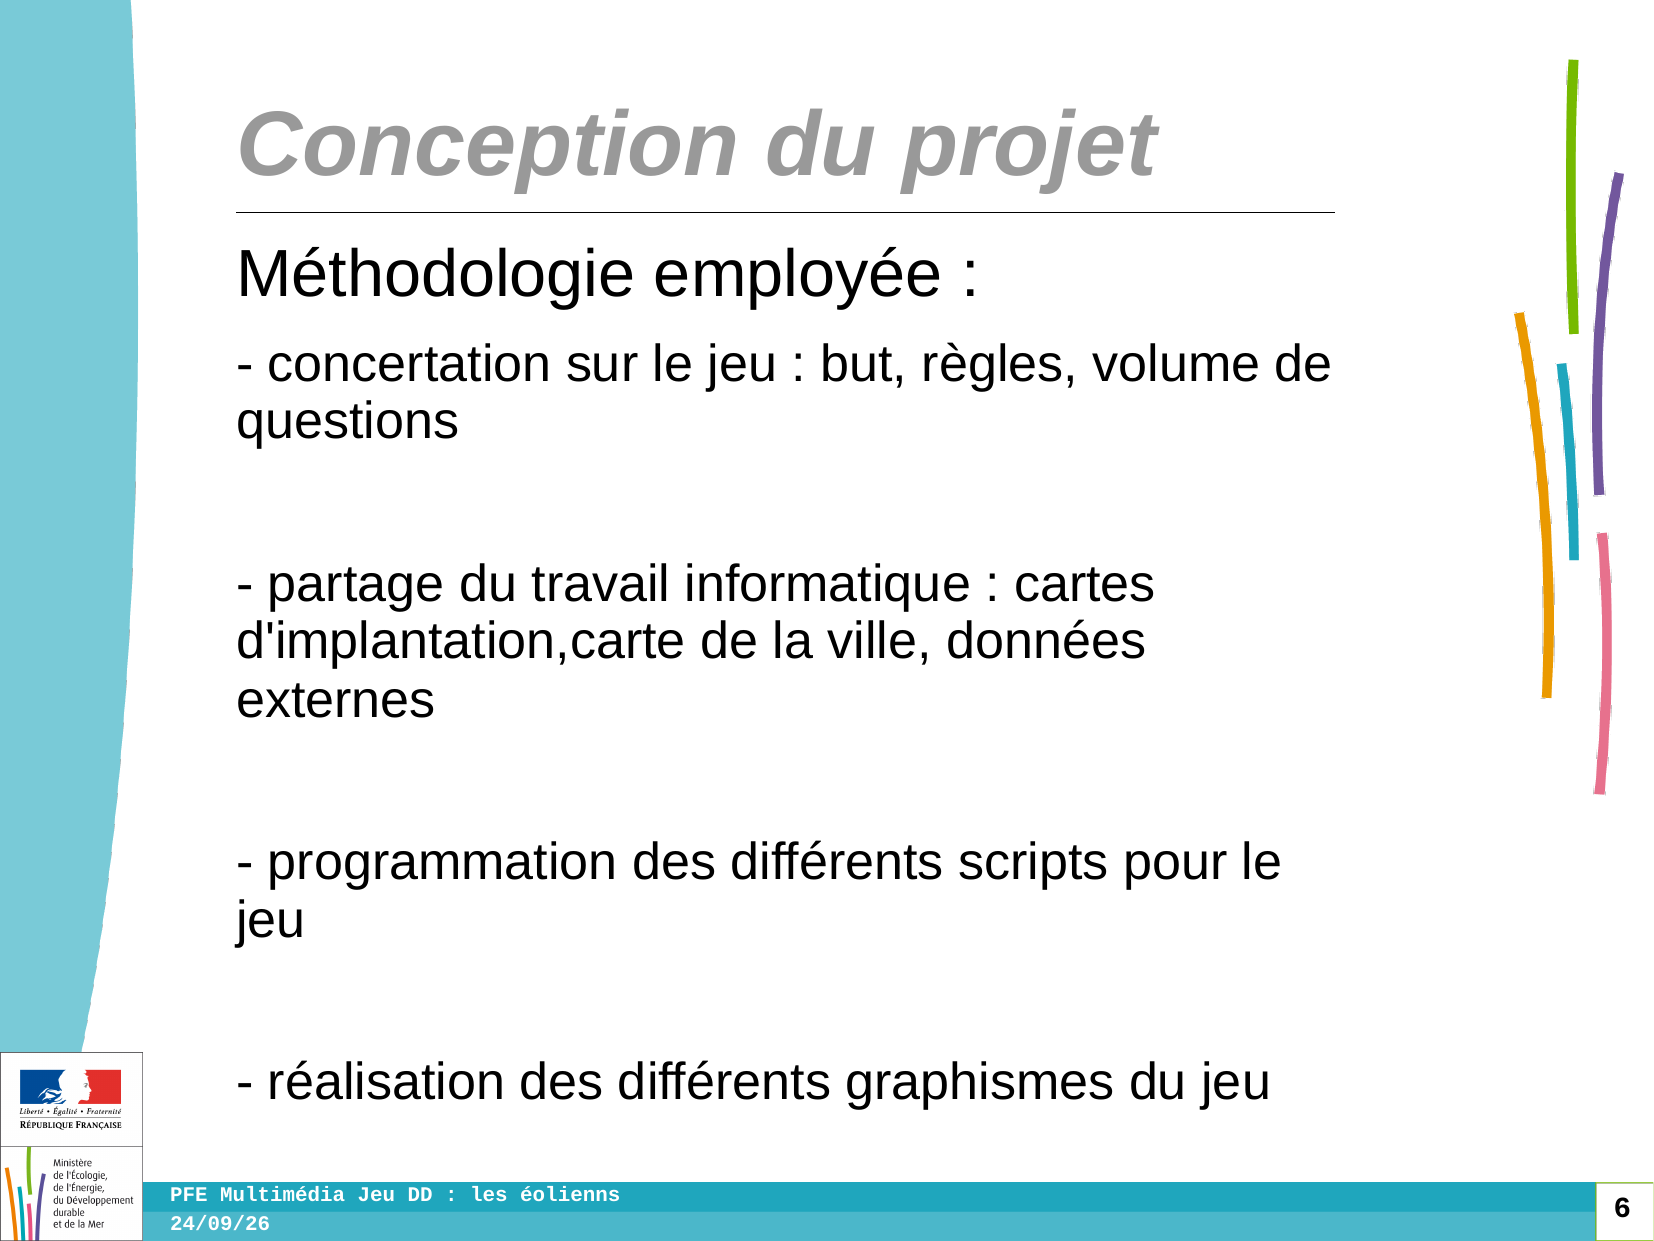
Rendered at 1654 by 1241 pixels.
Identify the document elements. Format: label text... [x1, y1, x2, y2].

picture [0, 0, 1654, 1241]
list Méthodologie employée : - concertation sur le jeu : but, règles, volume de questions - partage du travail informatique : cartes d'implantation,carte de la ville, données externes - programmation des différents scripts pour le jeu - réalisation des différents graphismes du jeu [236, 236, 1359, 1111]
title Conception du projet [236, 69, 1447, 218]
